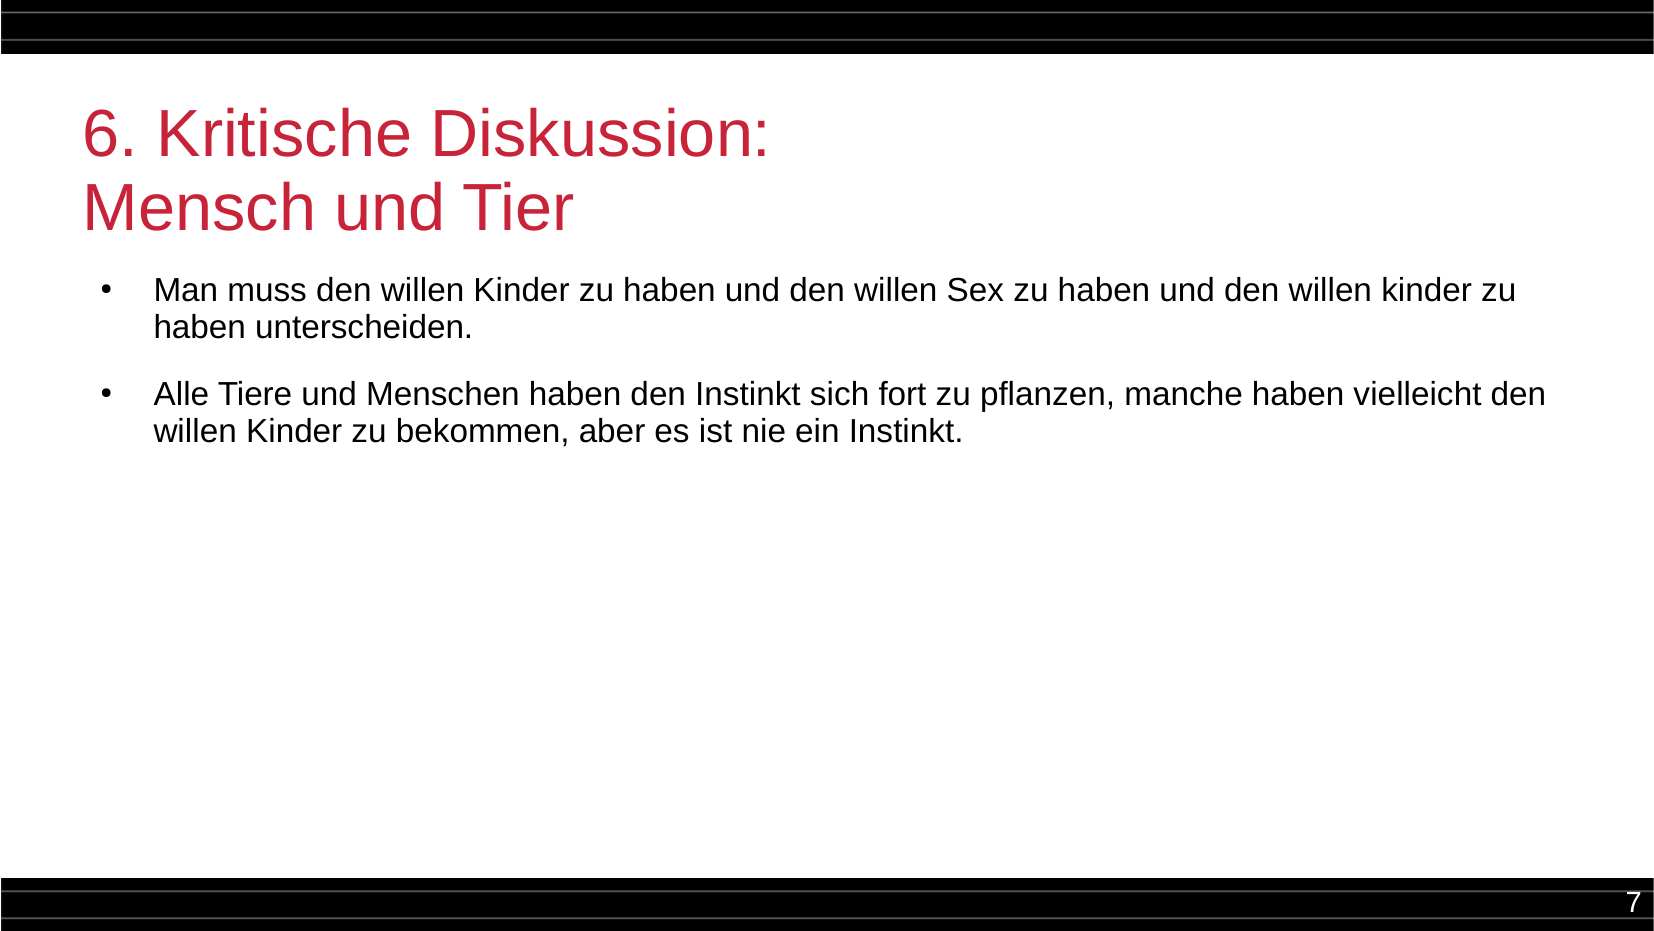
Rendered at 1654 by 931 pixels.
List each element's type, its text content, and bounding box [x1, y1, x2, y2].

title 6. Kritische Diskussion: Mensch und Tier [82, 92, 1571, 249]
picture [1, 0, 1654, 54]
list Man muss den willen Kinder zu haben und den willen Sex zu haben und den willen kinder zu haben unterscheiden. Alle Tiere und Menschen haben den Instinkt sich fort zu pflanzen, manche haben vielleicht den willen Kinder zu bekommen, aber es ist nie ein Instinkt. [82, 271, 1571, 758]
picture [1, 878, 1654, 931]
